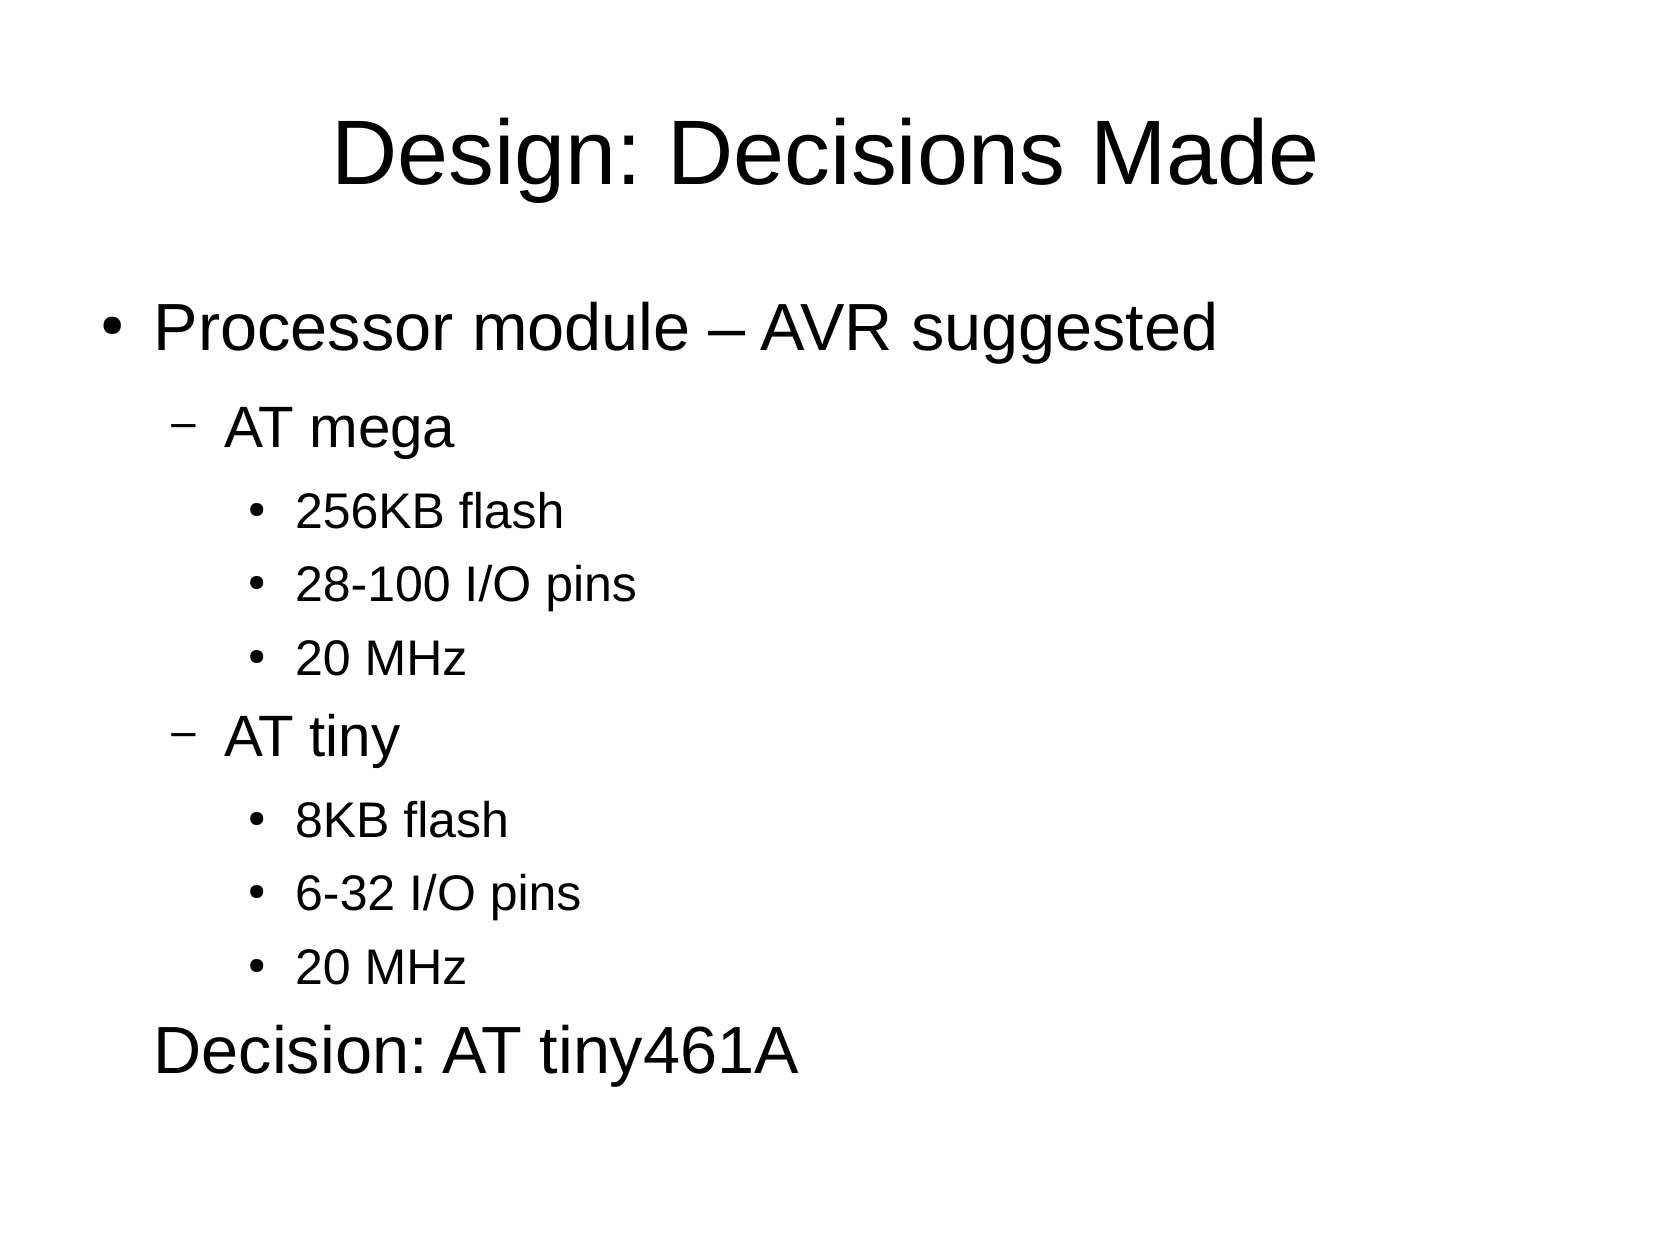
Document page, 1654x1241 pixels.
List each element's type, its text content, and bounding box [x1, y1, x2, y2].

title Design: Decisions Made [82, 49, 1571, 257]
list Processor module – AVR suggested AT mega 256KB flash 28-100 I/O pins 20 MHz AT tiny 8KB flash 6-32 I/O pins 20 MHz Decision: AT tiny461A [82, 290, 1538, 1192]
